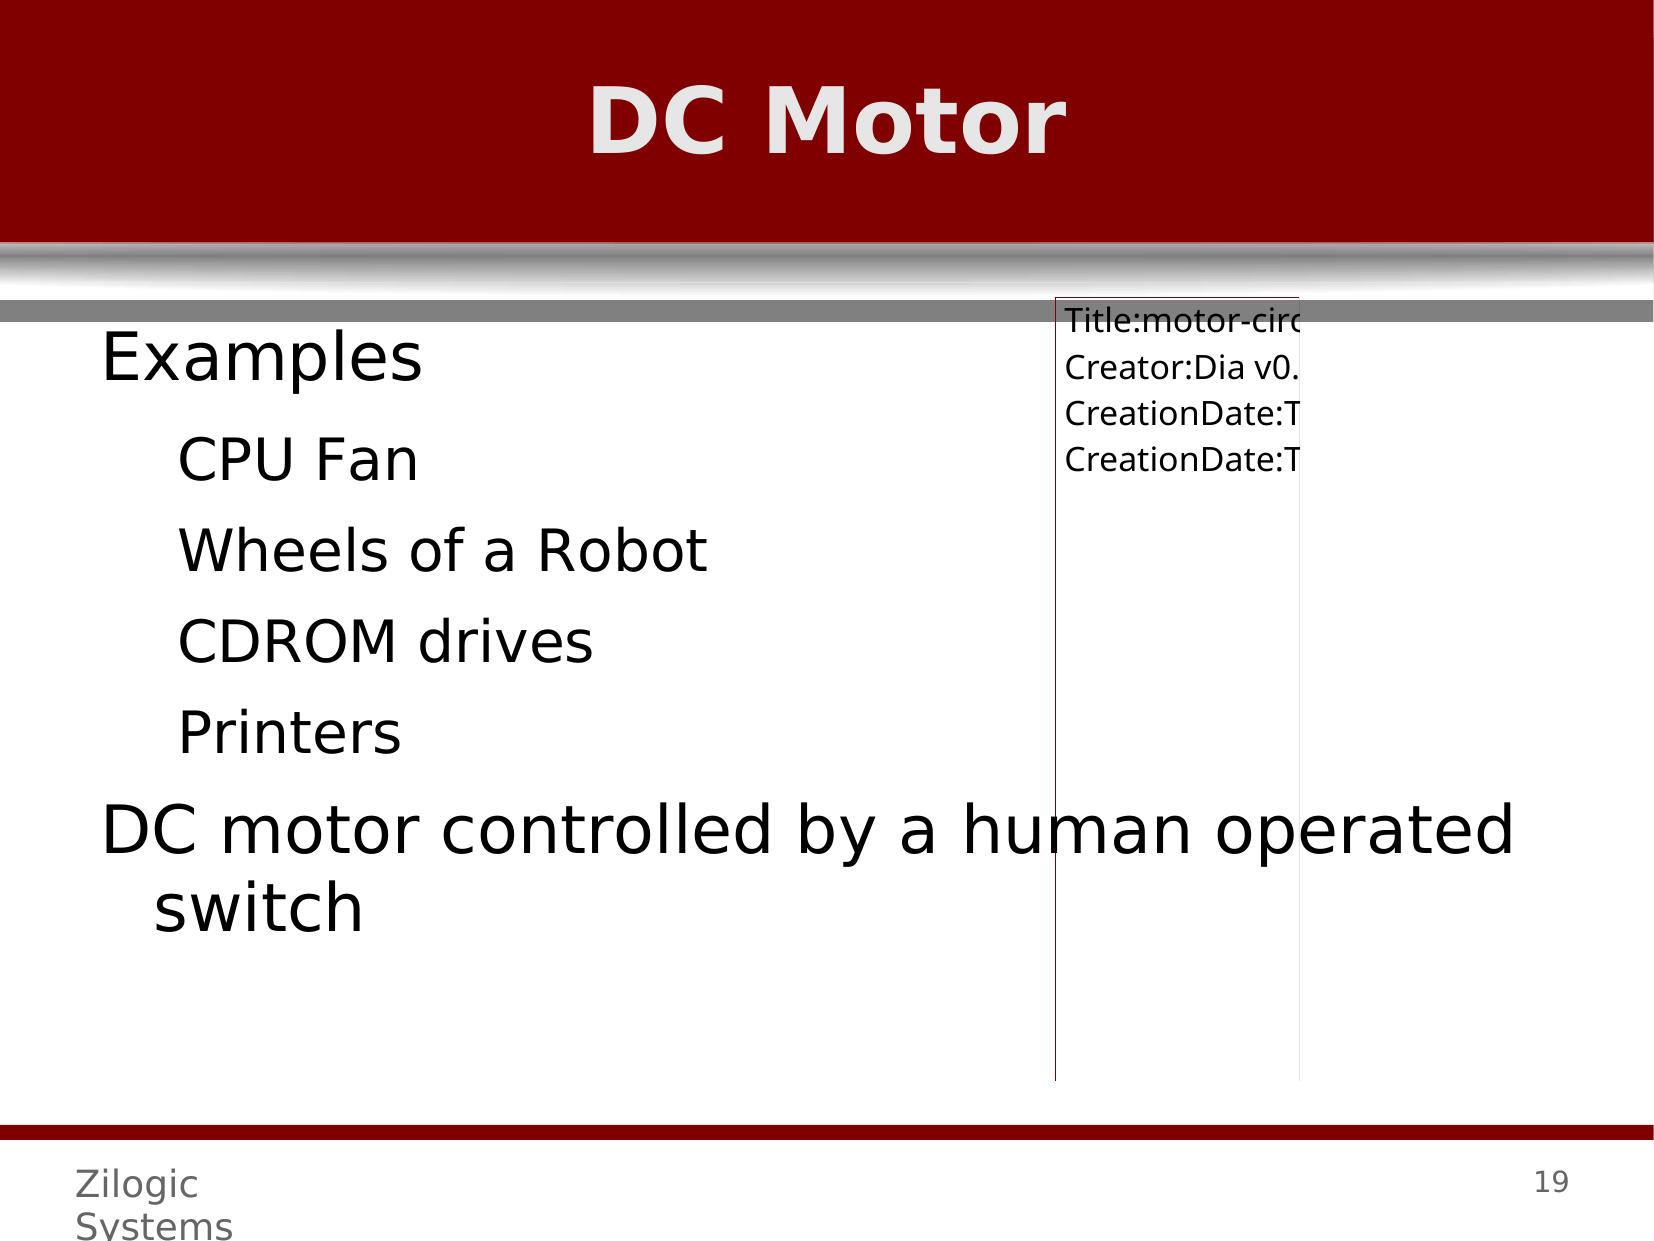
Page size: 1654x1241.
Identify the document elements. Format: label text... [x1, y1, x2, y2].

picture [1053, 295, 1300, 1081]
title DC Motor [82, 18, 1571, 226]
list Examples CPU Fan Wheels of a Robot CDROM drives Printers DC motor controlled by a human operated switch [82, 318, 809, 1094]
